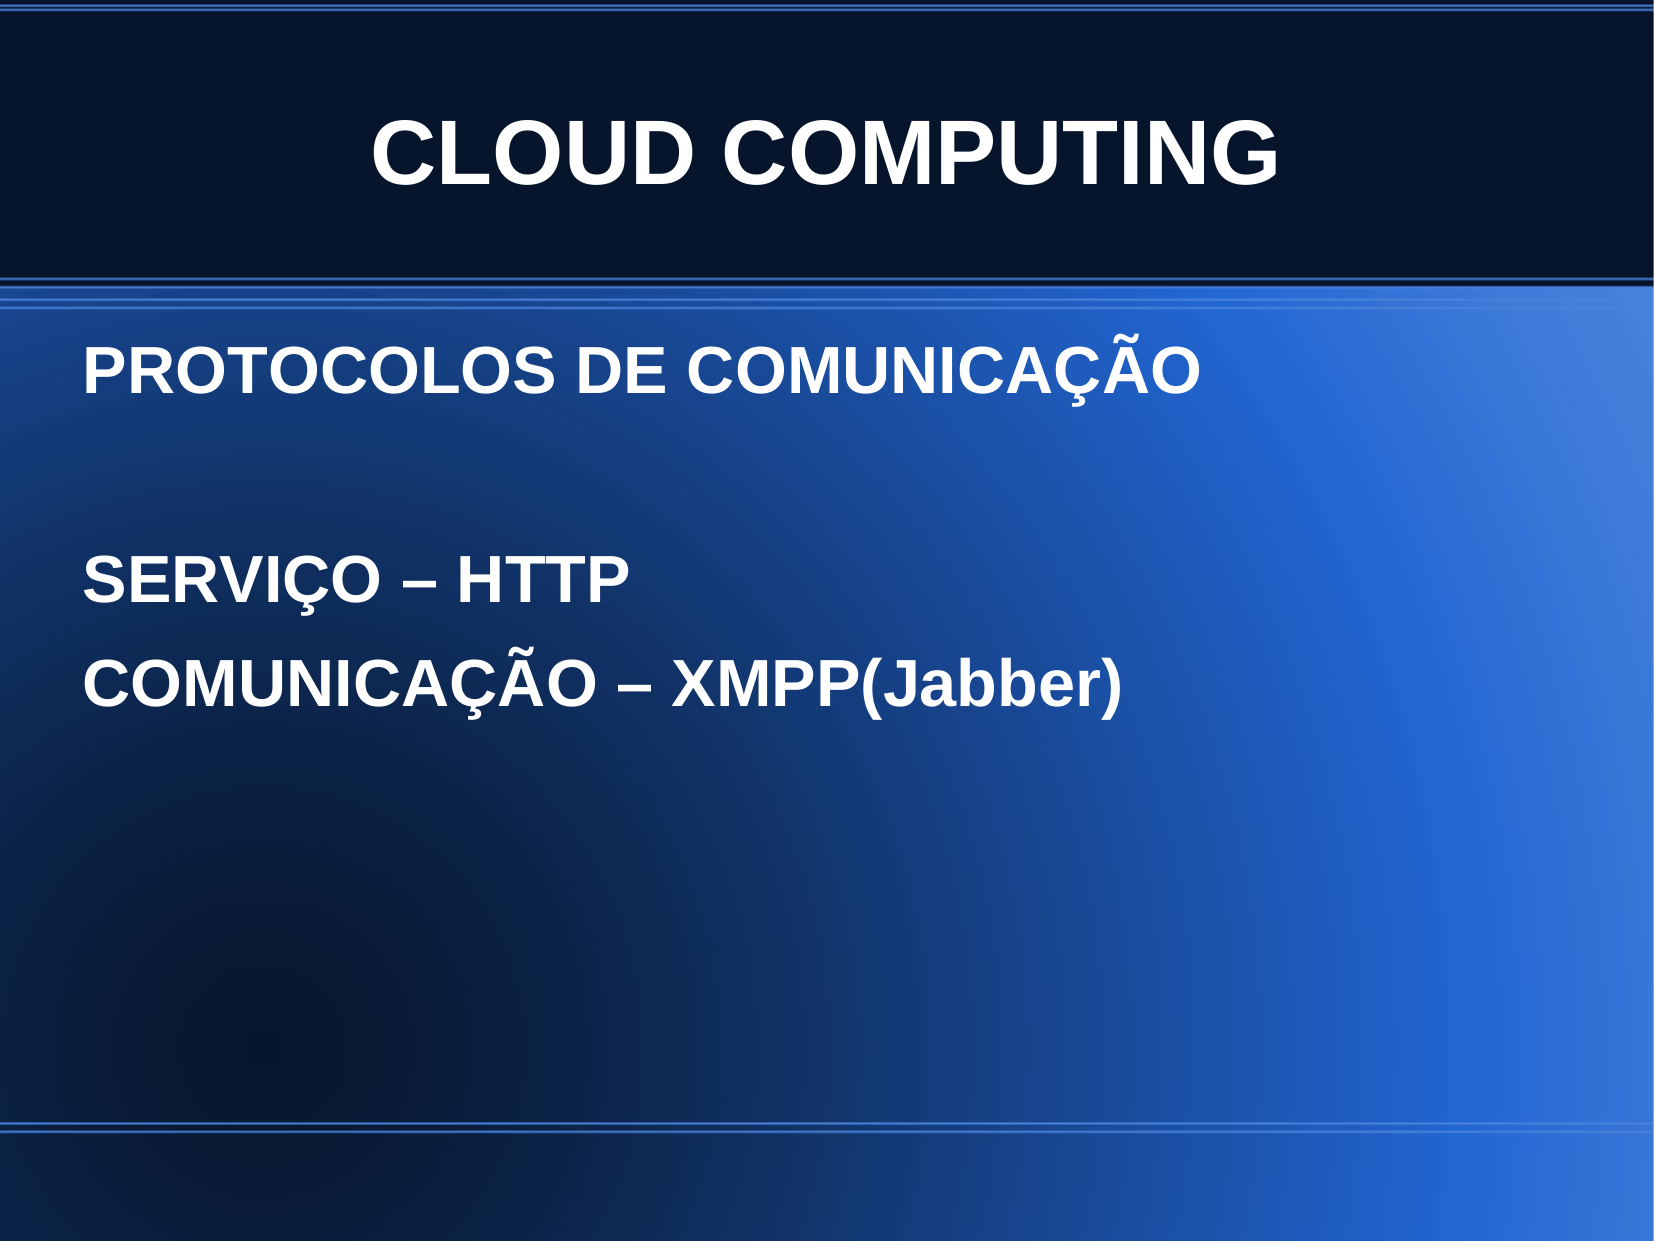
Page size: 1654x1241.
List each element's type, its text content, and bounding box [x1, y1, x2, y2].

picture [0, 0, 1654, 1241]
list PROTOCOLOS DE COMUNICAÇÃO SERVIÇO – HTTP COMUNICAÇÃO – XMPP(Jabber) [82, 333, 1565, 1152]
title CLOUD COMPUTING [82, 49, 1571, 257]
